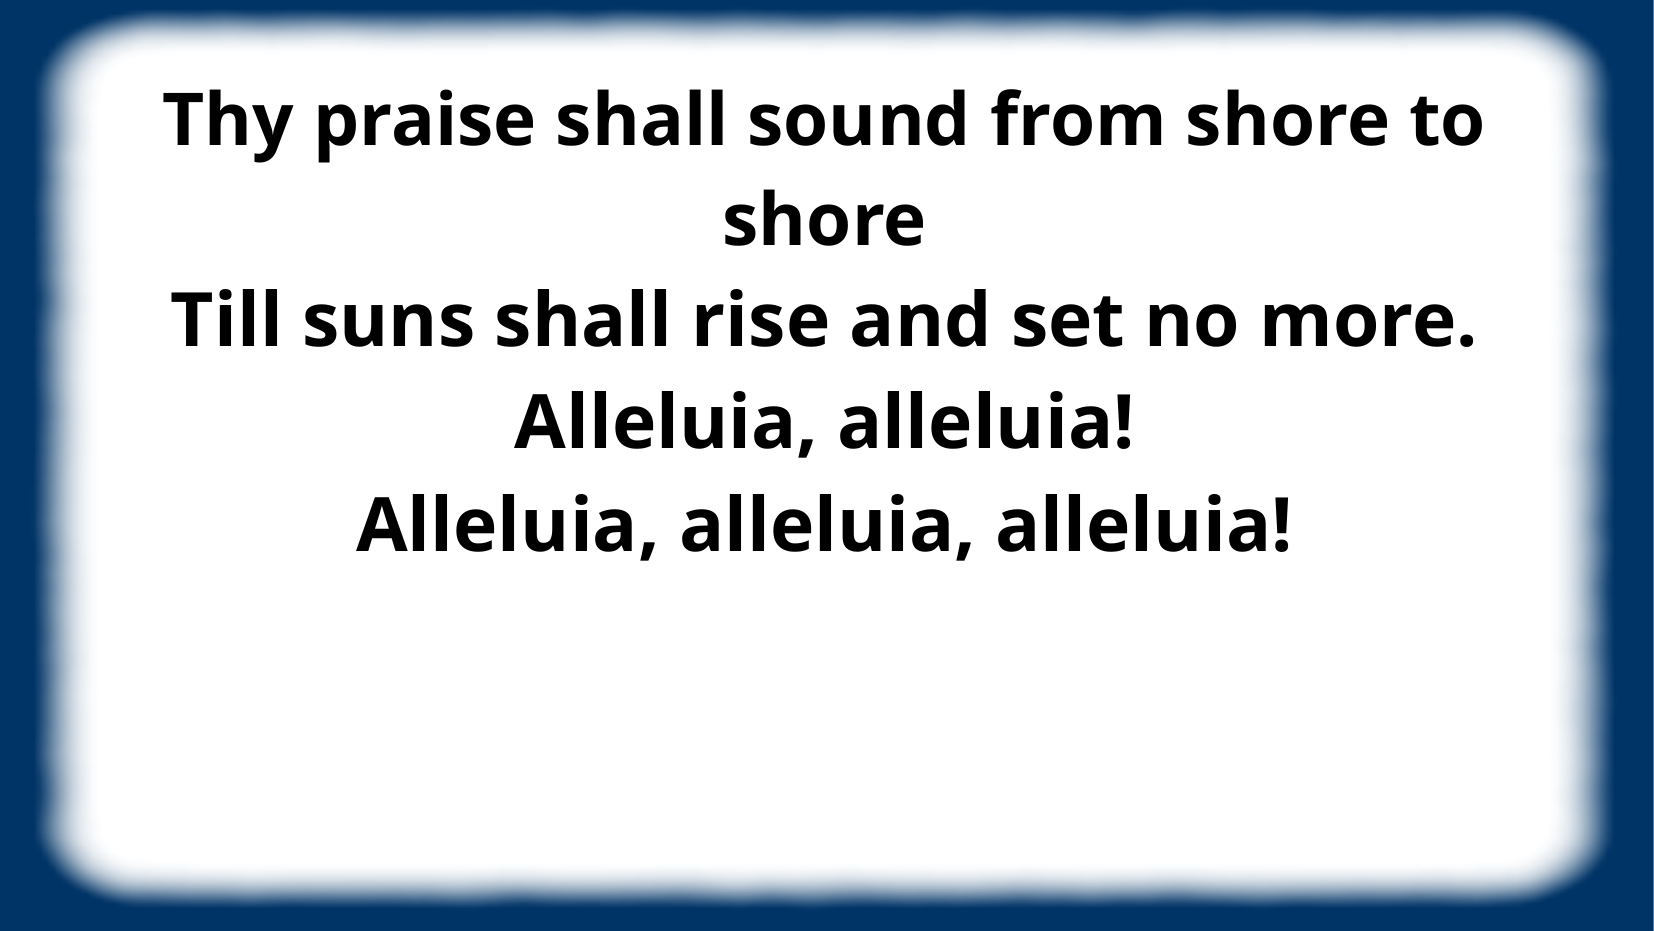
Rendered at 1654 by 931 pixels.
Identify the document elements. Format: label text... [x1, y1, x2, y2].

text_box Thy praise shall sound from shore to shore Till suns shall rise and set no more. Alleluia, alleluia! Alleluia, alleluia, alleluia! [75, 60, 1576, 481]
picture [0, 0, 1654, 931]
